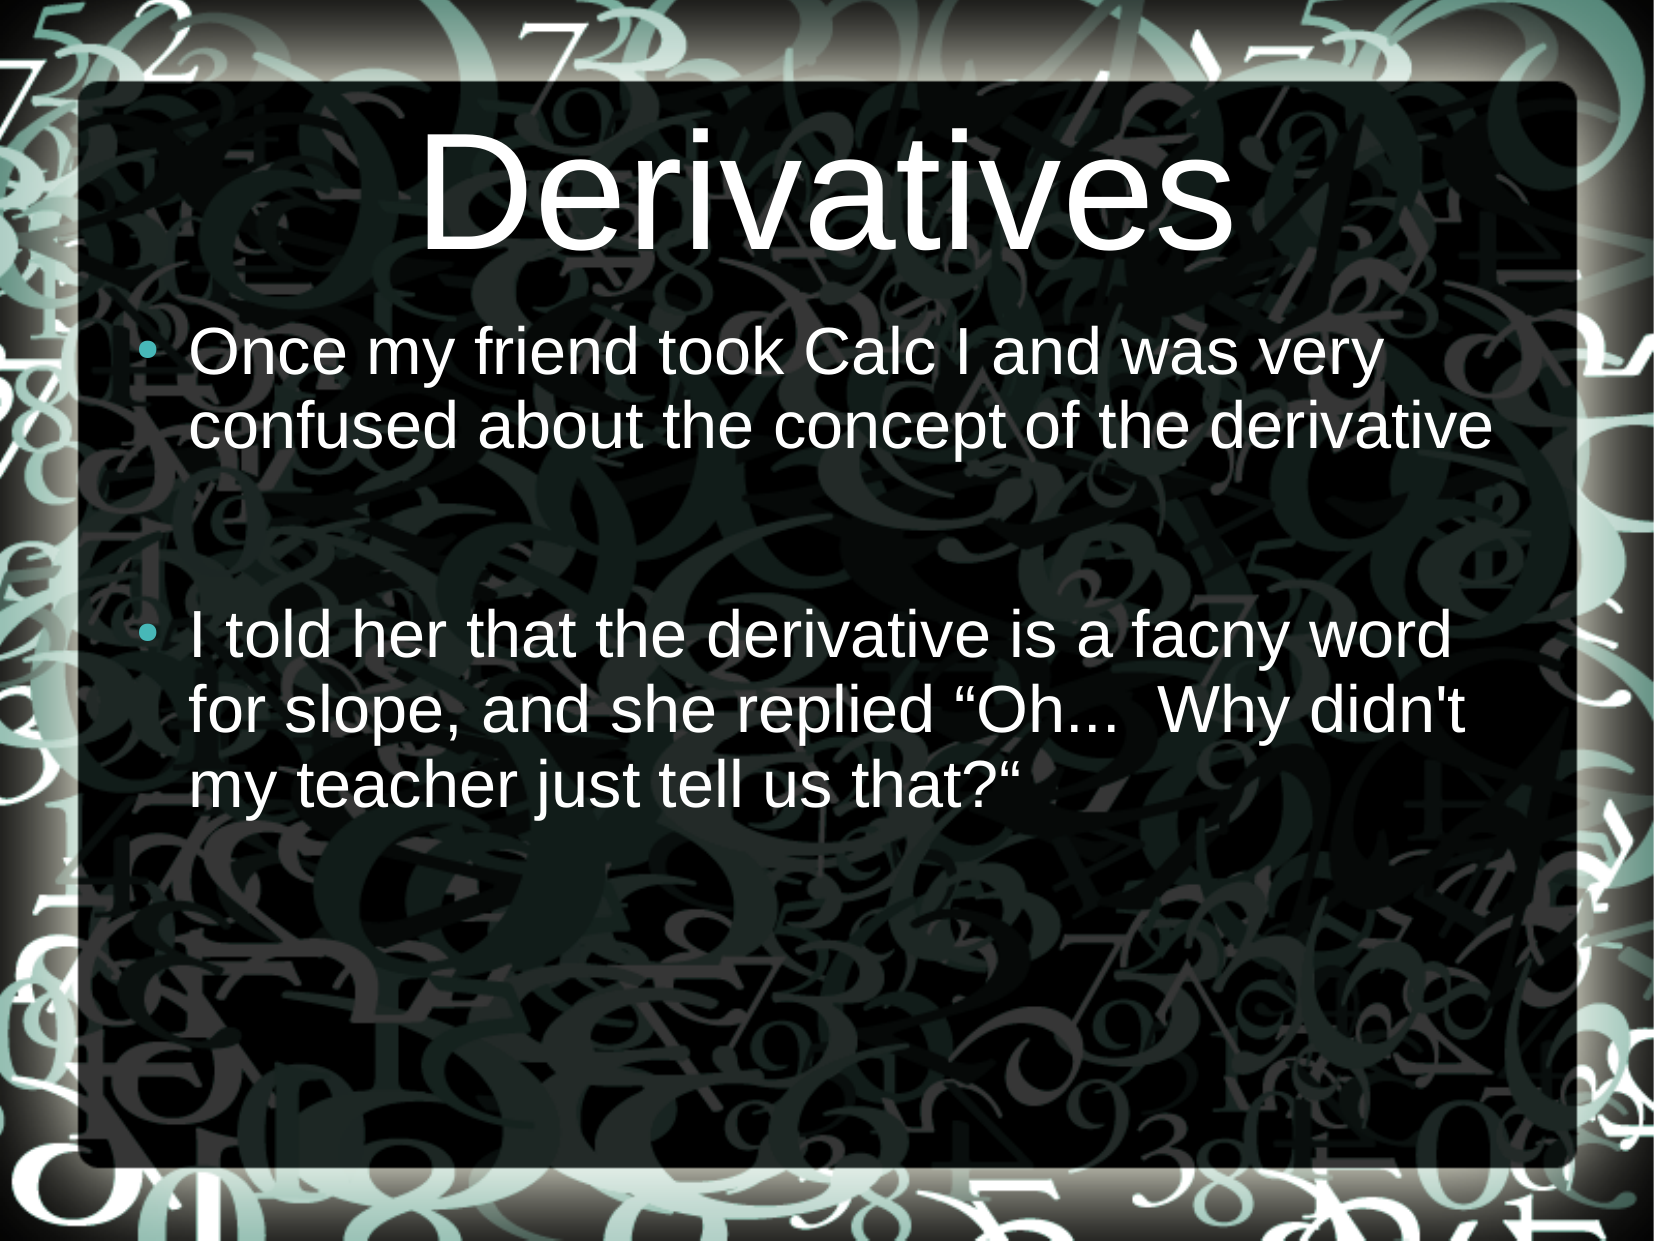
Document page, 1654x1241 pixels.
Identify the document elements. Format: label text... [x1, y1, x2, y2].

title Derivatives [82, 88, 1571, 296]
picture [0, 0, 1654, 1241]
list Once my friend took Calc I and was very confused about the concept of the derivative I told her that the derivative is a facny word for slope, and she replied “Oh... Why didn't my teacher just tell us that?“ [118, 313, 1542, 1028]
